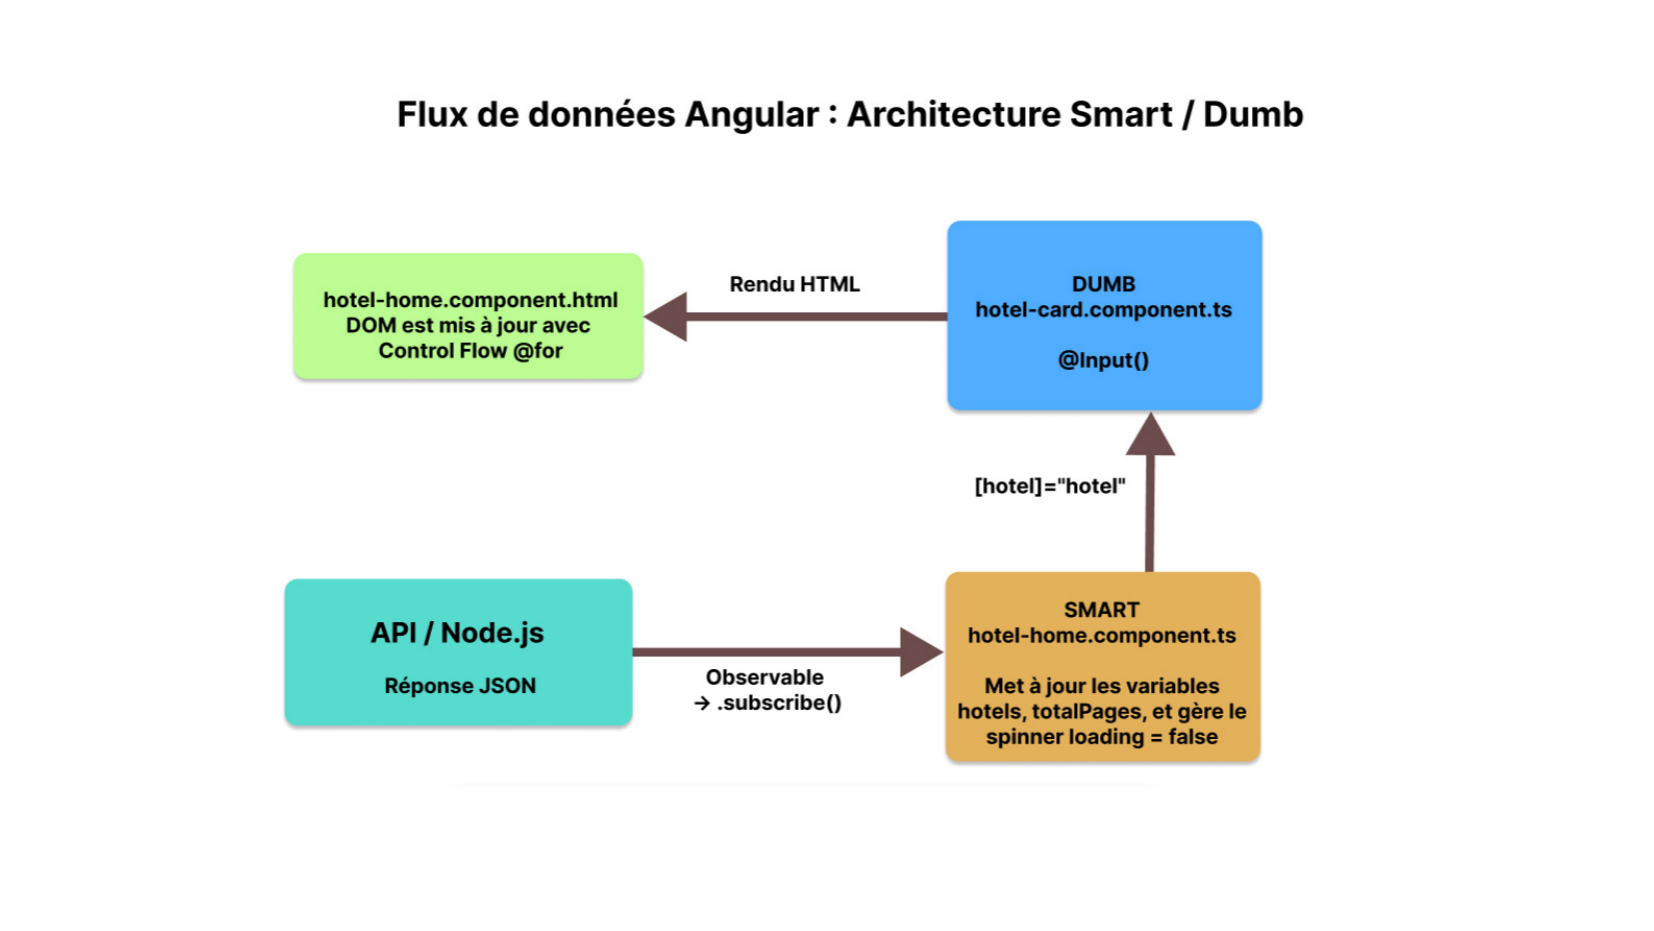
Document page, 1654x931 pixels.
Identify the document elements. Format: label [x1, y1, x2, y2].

picture [233, 85, 1447, 787]
